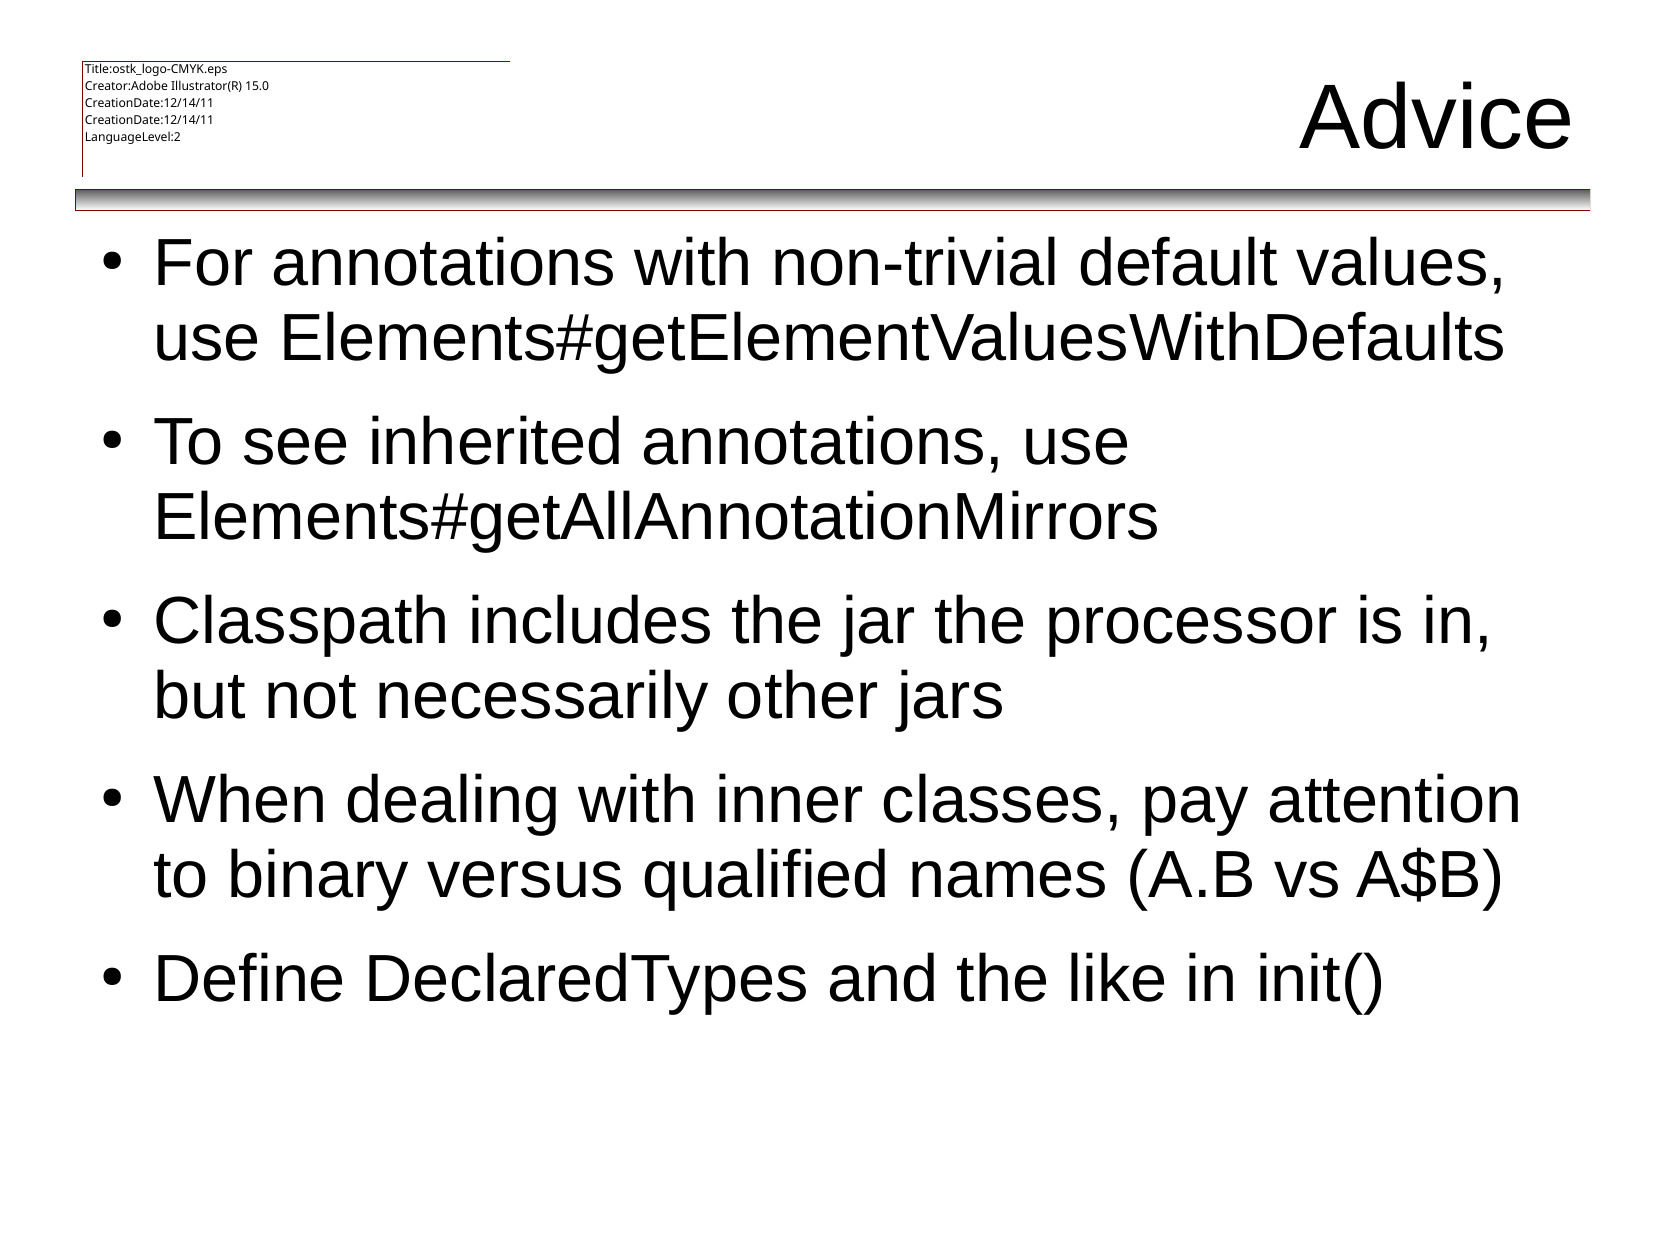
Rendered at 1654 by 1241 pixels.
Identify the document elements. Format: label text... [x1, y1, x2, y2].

title Advice [529, 65, 1576, 169]
list For annotations with non-trivial default values, use Elements#getElementValuesWithDefaults To see inherited annotations, use Elements#getAllAnnotationMirrors Classpath includes the jar the processor is in, but not necessarily other jars When dealing with inner classes, pay attention to binary versus qualified names (A.B vs A$B) Define DeclaredTypes and the like in init() [82, 225, 1538, 1111]
